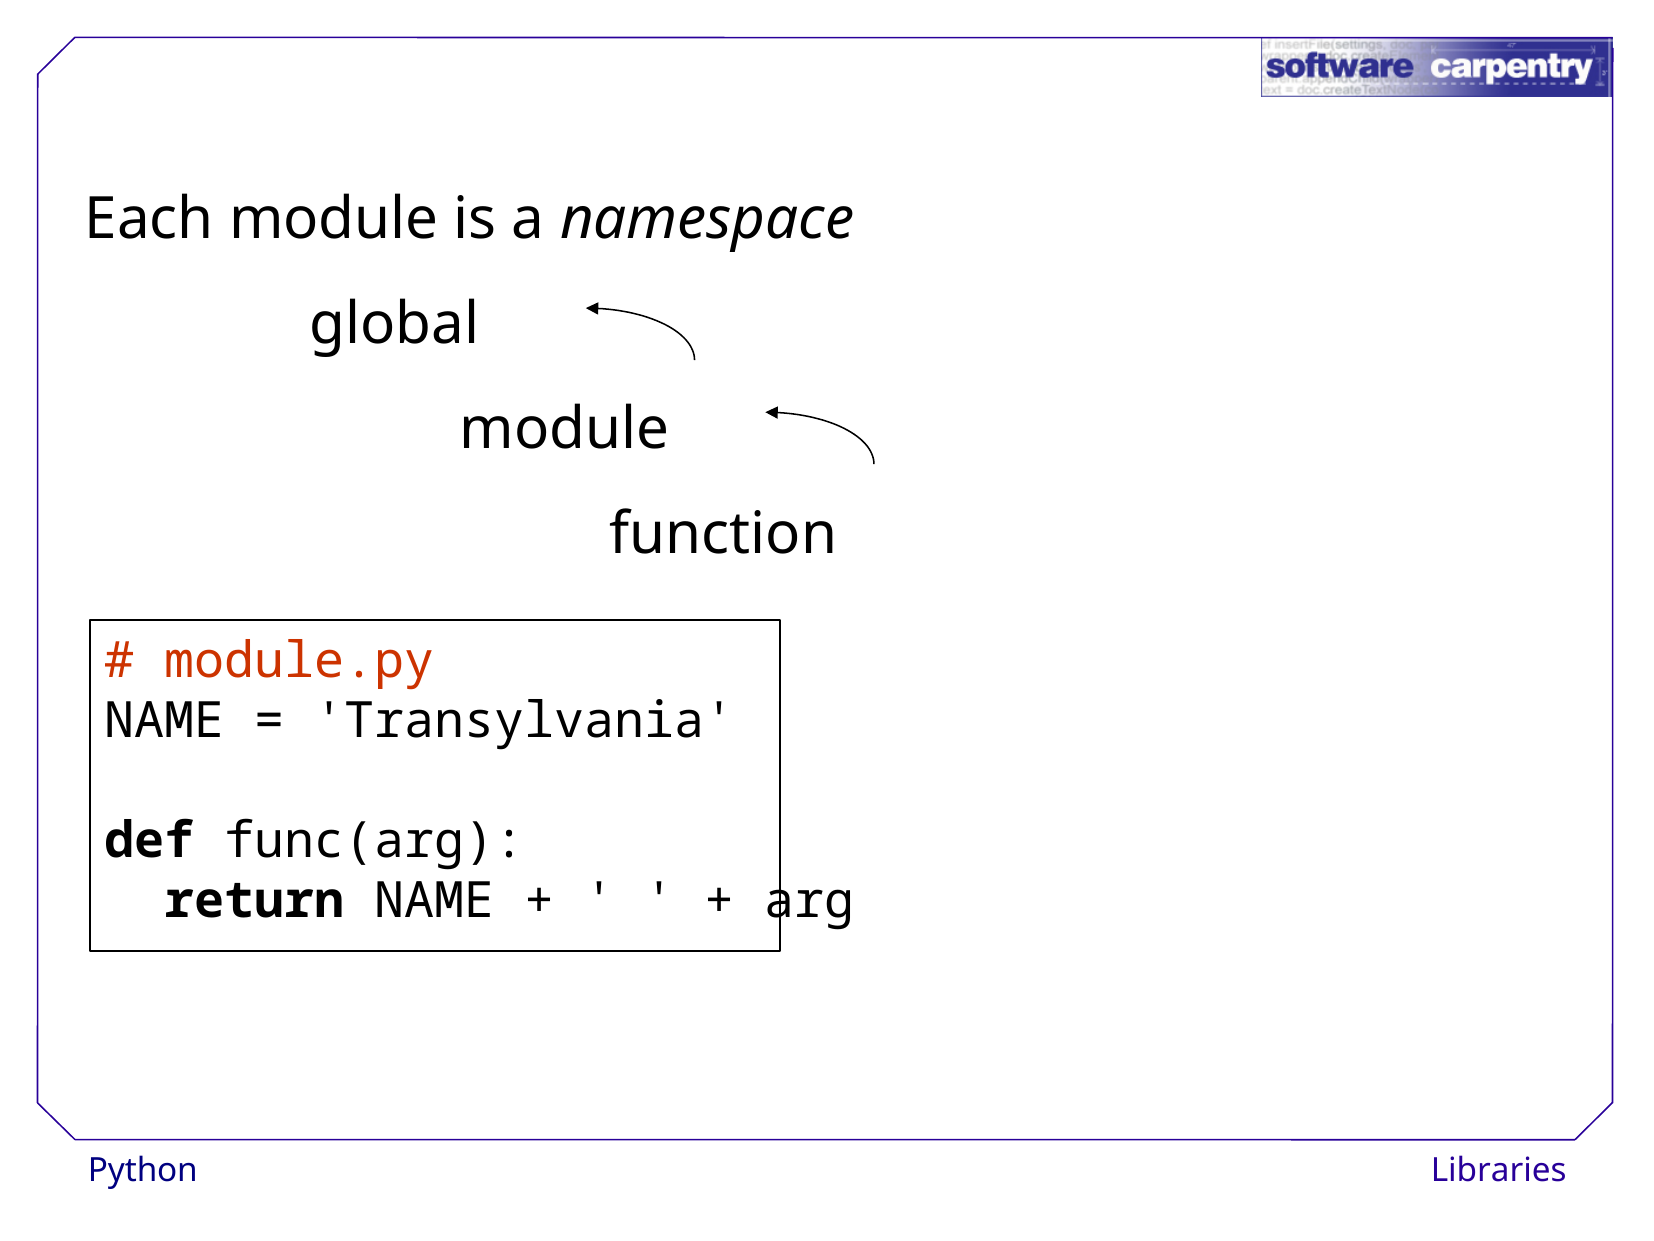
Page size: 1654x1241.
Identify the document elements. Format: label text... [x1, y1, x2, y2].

text_box # module.py NAME = 'Transylvania' def func(arg): return NAME + ' ' + arg [89, 620, 780, 951]
picture [1261, 39, 1613, 97]
text_box Each module is a namespace global module function [70, 137, 1020, 574]
